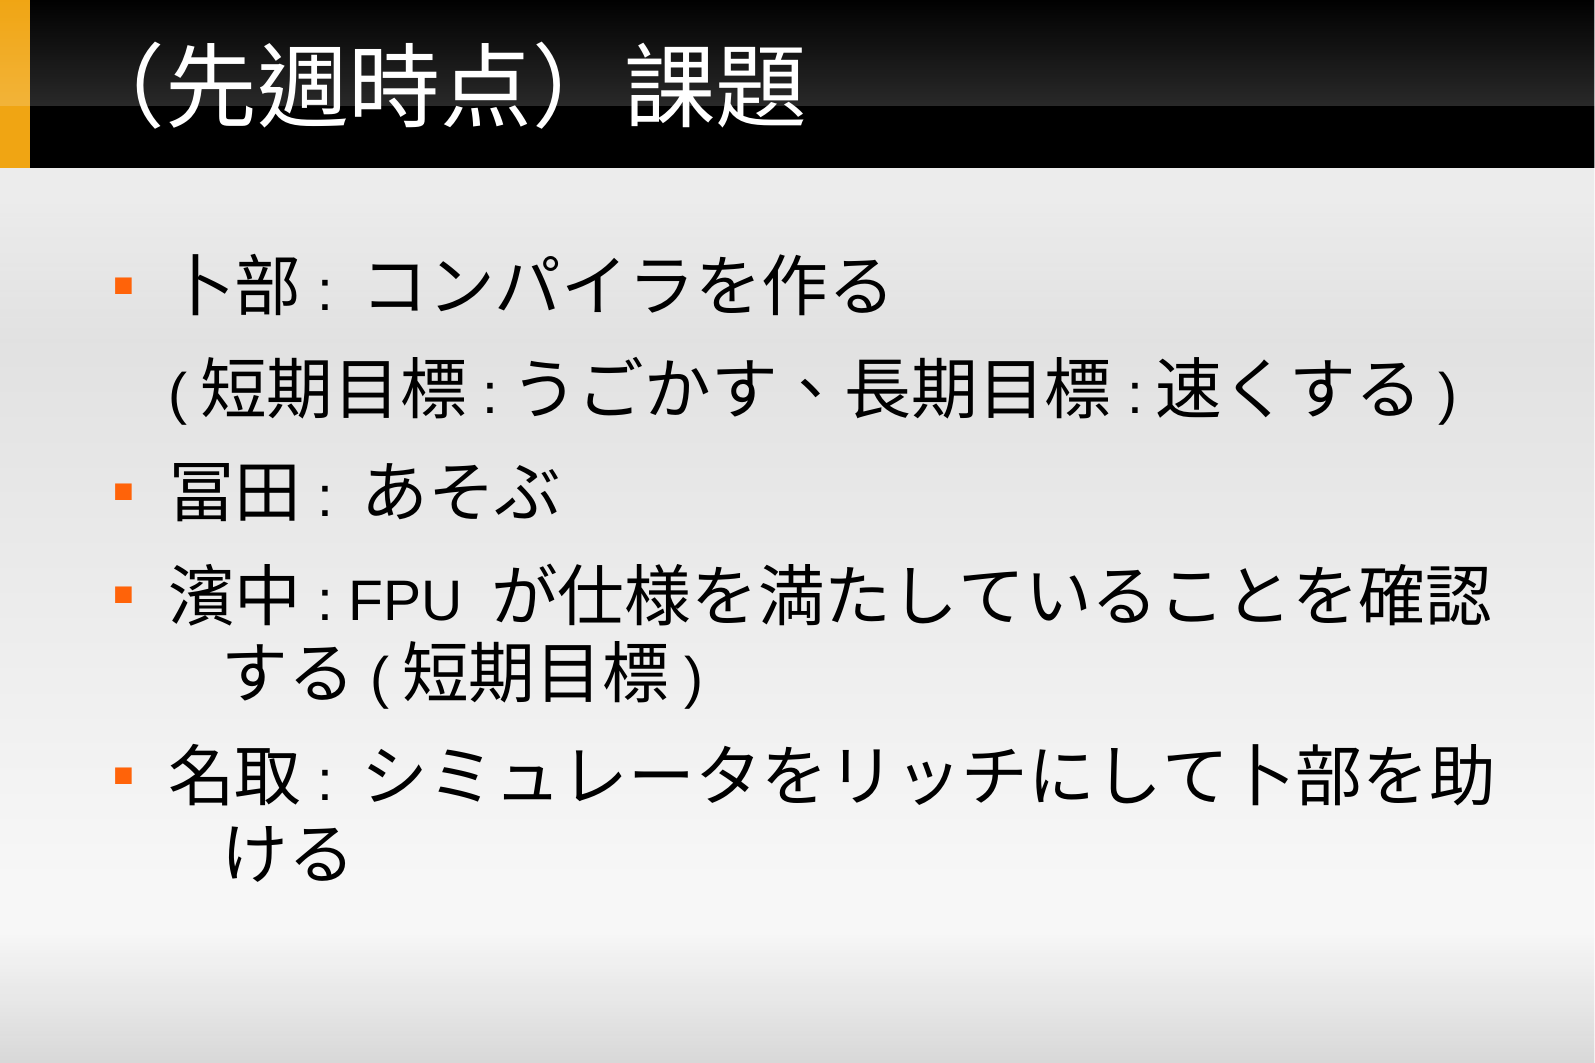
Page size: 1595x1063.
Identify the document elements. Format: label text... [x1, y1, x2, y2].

picture [0, 0, 1595, 1063]
list 卜部: コンパイラを作る (短期目標:うごかす、長期目標:速くする) 冨田: あそぶ 濱中: FPU が仕様を満たしていることを確認する(短期目標) 名取: シミュレータをリッチにして卜部を助ける [79, 248, 1515, 951]
title （先週時点）課題 [74, 0, 1510, 178]
